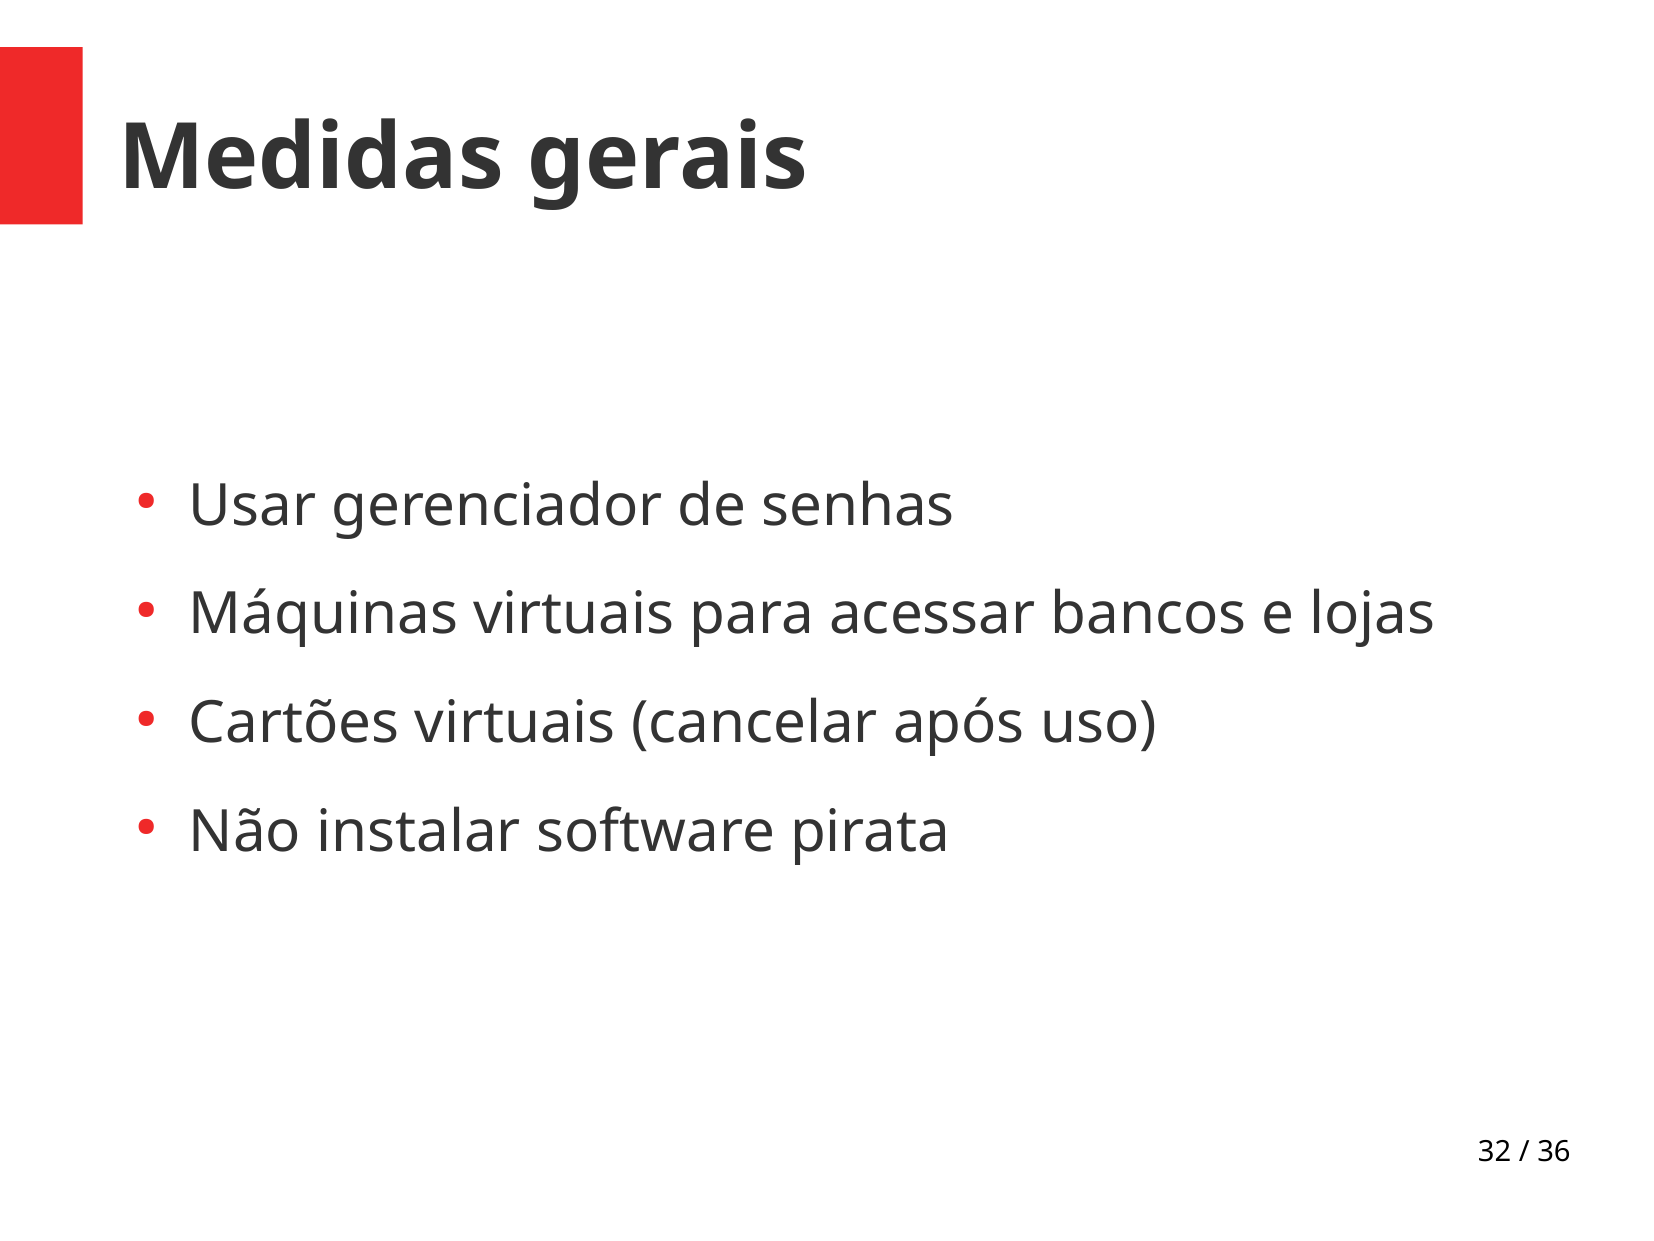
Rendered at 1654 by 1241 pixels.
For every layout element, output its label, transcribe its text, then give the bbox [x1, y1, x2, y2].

title Medidas gerais [118, 49, 1571, 257]
list Usar gerenciador de senhas Máquinas virtuais para acessar bancos e lojas Cartões virtuais (cancelar após uso) Não instalar software pirata [118, 354, 1536, 1074]
